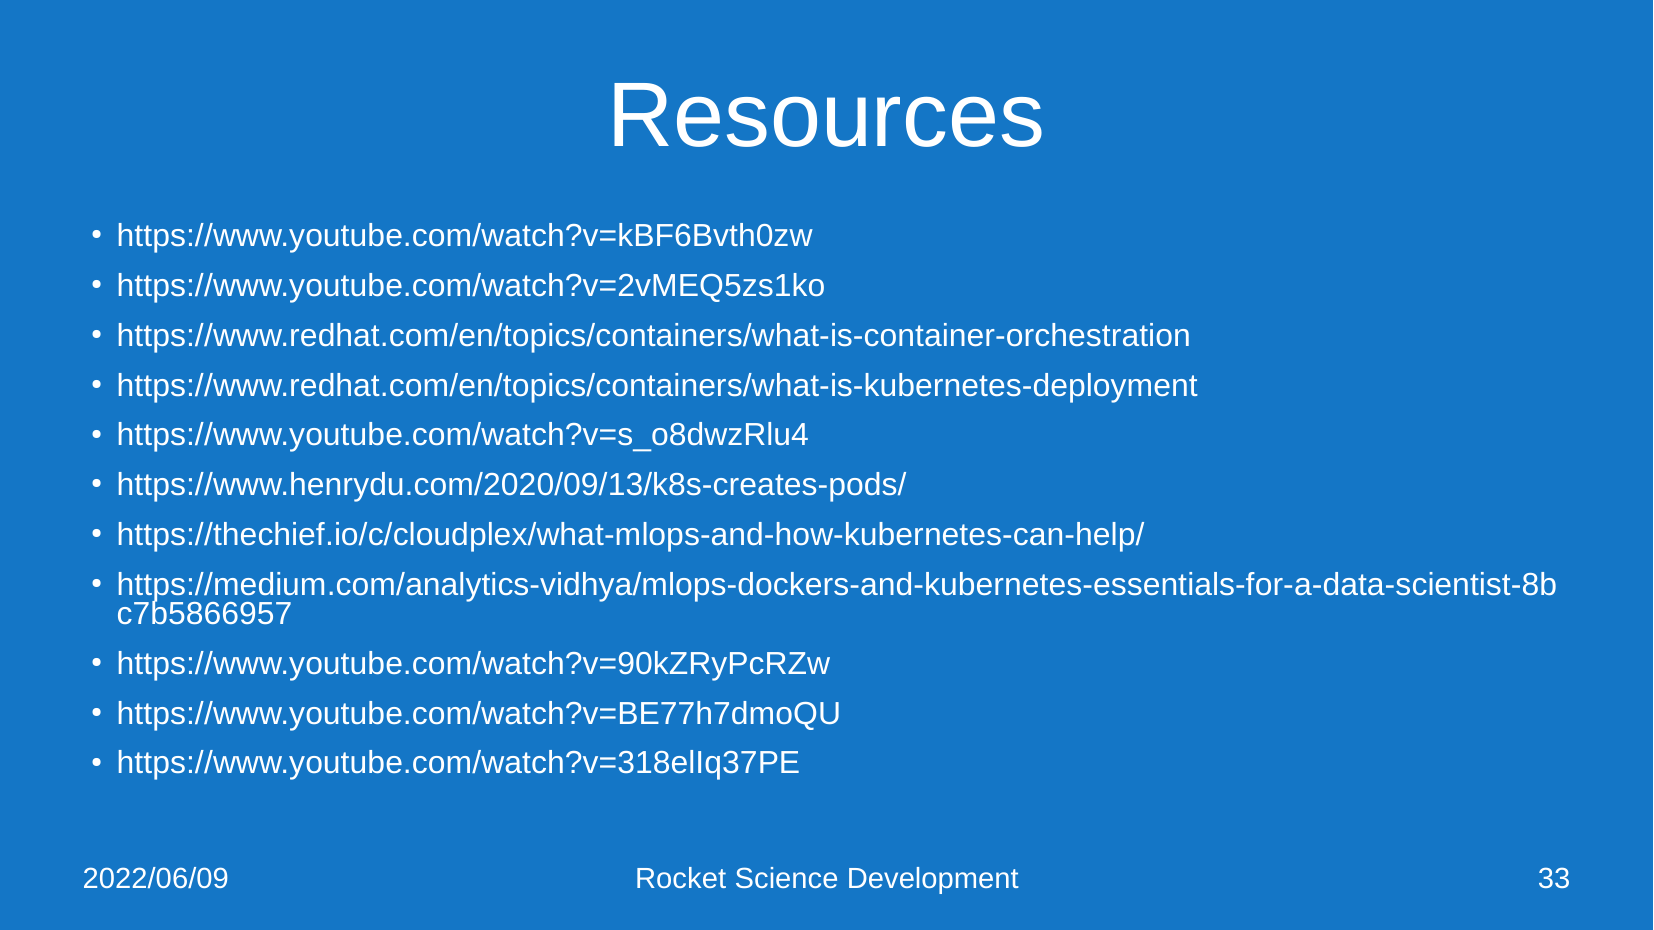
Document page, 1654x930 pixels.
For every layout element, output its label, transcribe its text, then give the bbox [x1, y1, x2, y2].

list https://www.youtube.com/watch?v=kBF6Bvth0zw https://www.youtube.com/watch?v=2vMEQ5zs1ko https://www.redhat.com/en/topics/containers/what-is-container-orchestration https://www.redhat.com/en/topics/containers/what-is-kubernetes-deployment https://www.youtube.com/watch?v=s_o8dwzRlu4 https://www.henrydu.com/2020/09/13/k8s-creates-pods/ https://thechief.io/c/cloudplex/what-mlops-and-how-kubernetes-can-help/ https://medium.com/analytics-vidhya/mlops-dockers-and-kubernetes-essentials-for-a-data-scientist-8bc7b5866957 https://www.youtube.com/watch?v=90kZRyPcRZw https://www.youtube.com/watch?v=BE77h7dmoQU https://www.youtube.com/watch?v=318elIq37PE [82, 217, 1571, 757]
title Resources [82, 37, 1571, 193]
